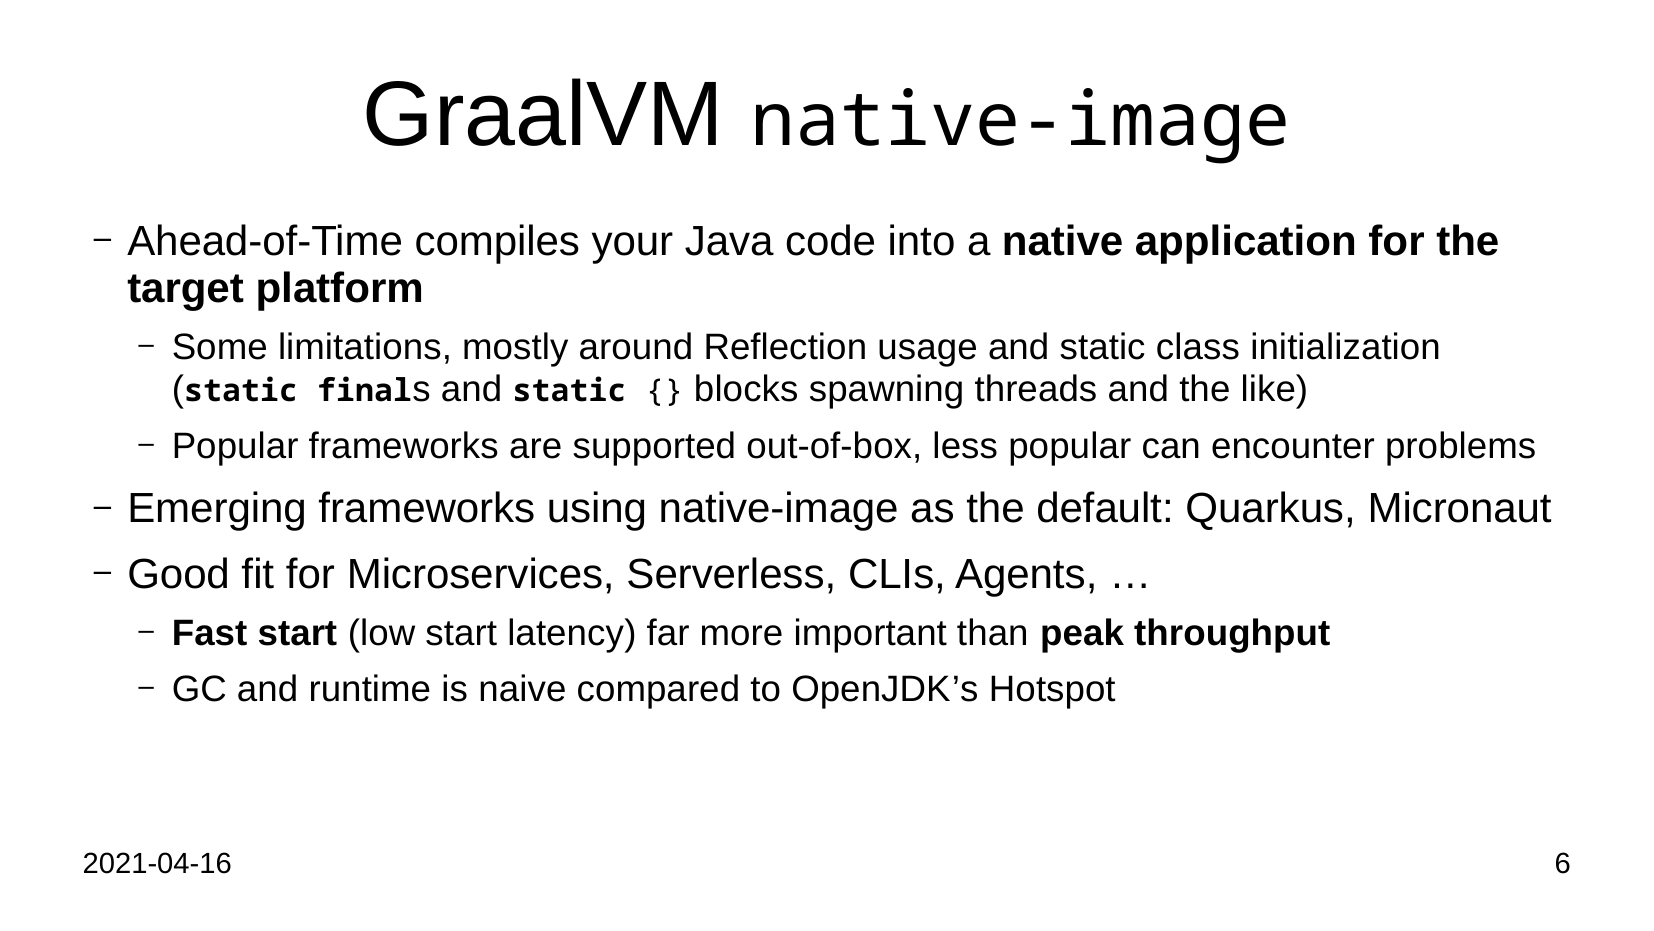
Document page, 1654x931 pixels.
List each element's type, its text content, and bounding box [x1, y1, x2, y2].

title GraalVM native-image [82, 37, 1571, 193]
list Ahead-of-Time compiles your Java code into a native application for the target platform Some limitations, mostly around Reflection usage and static class initialization (static finals and static {} blocks spawning threads and the like) Popular frameworks are supported out-of-box, less popular can encounter problems Emerging frameworks using native-image as the default: Quarkus, Micronaut Good fit for Microservices, Serverless, CLIs, Agents, … Fast start (low start latency) far more important than peak throughput GC and runtime is naive compared to OpenJDK’s Hotspot [82, 217, 1571, 758]
